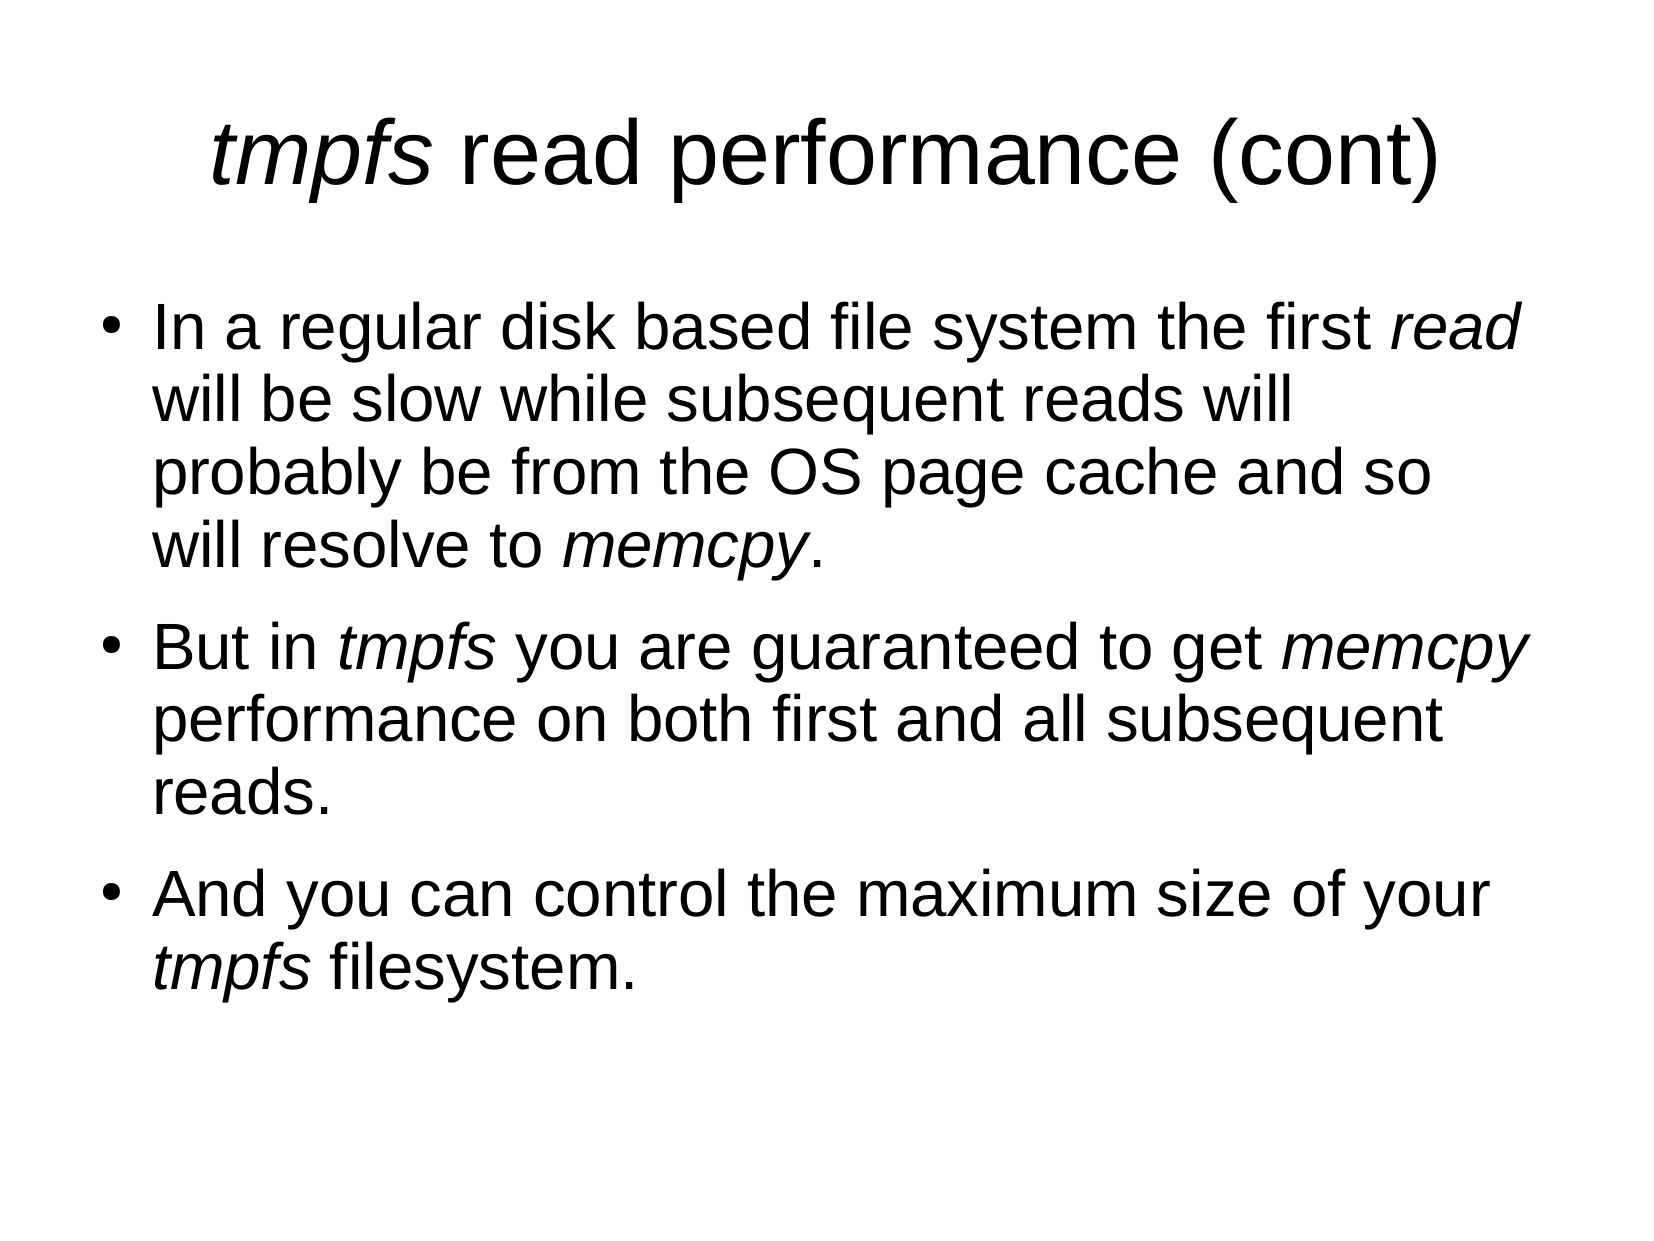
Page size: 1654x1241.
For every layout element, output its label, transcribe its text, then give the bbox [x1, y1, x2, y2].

title tmpfs read performance (cont) [82, 49, 1571, 257]
list In a regular disk based file system the first read will be slow while subsequent reads will probably be from the OS page cache and so will resolve to memcpy. But in tmpfs you are guaranteed to get memcpy performance on both first and all subsequent reads. And you can control the maximum size of your tmpfs filesystem. [82, 290, 1538, 1010]
